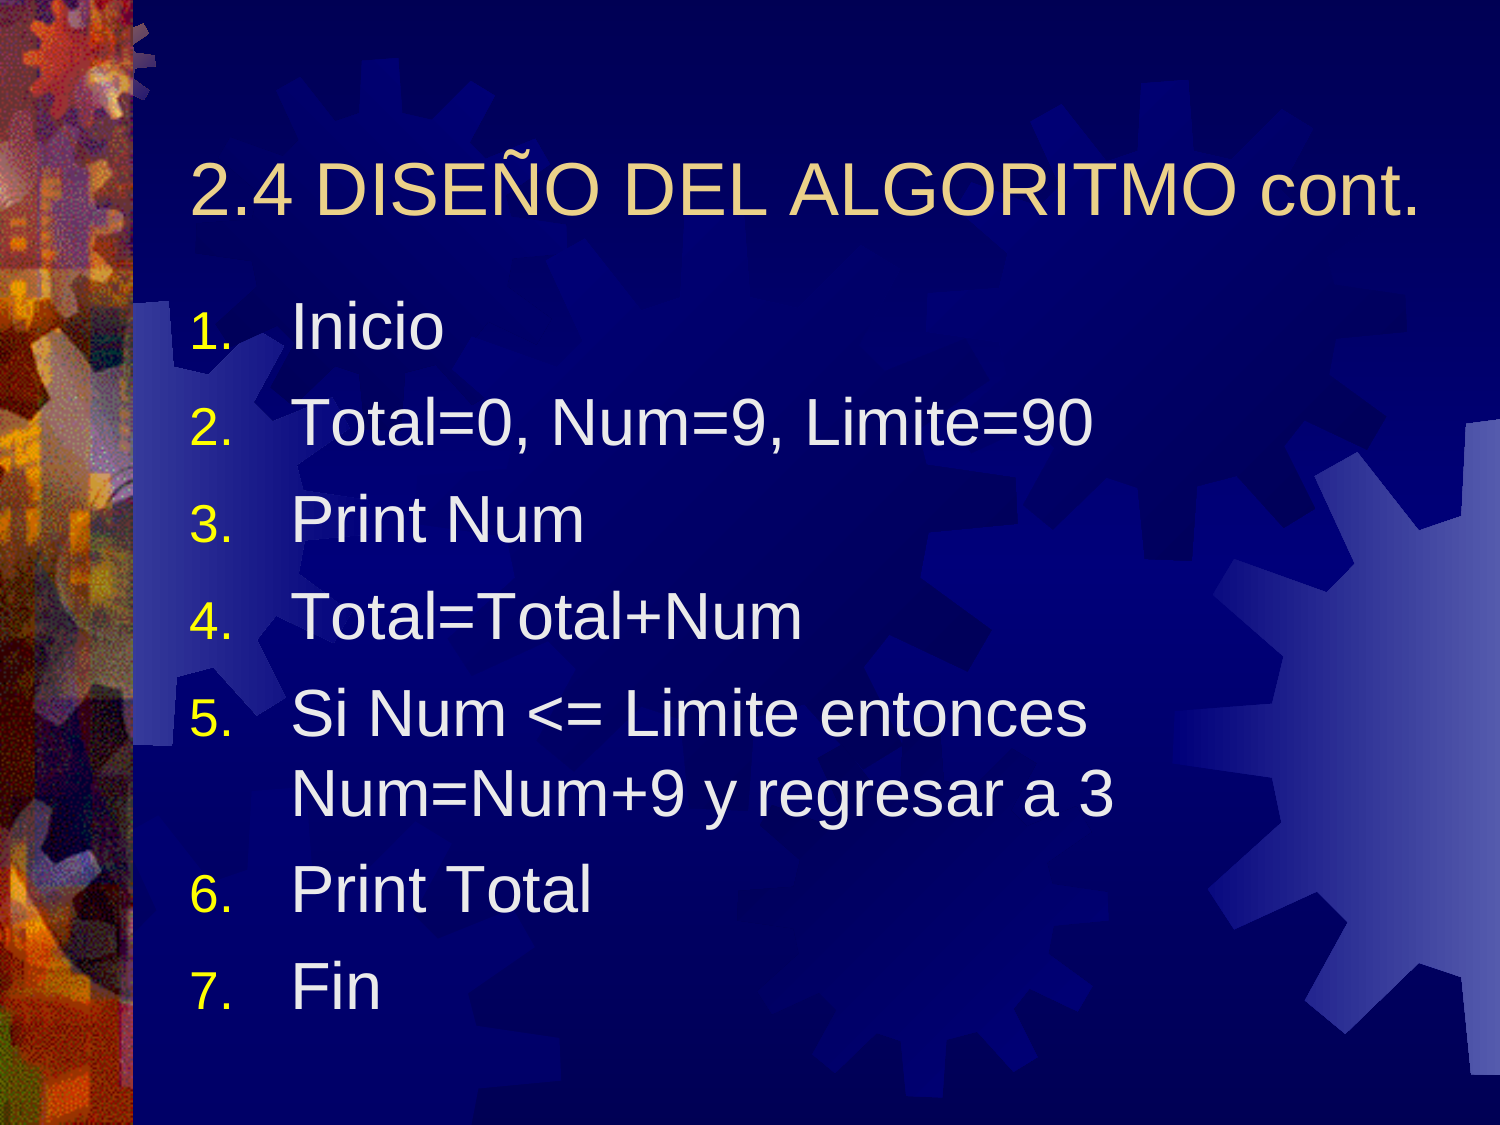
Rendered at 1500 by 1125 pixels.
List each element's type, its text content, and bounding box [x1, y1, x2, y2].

picture [0, 0, 133, 1125]
title 2.4 DISEÑO DEL ALGORITMO cont. [174, 49, 1450, 238]
list Inicio Total=0, Num=9, Limite=90 Print Num Total=Total+Num Si Num <= Limite entonces Num=Num+9 y regresar a 3 Print Total Fin [174, 274, 1450, 1063]
